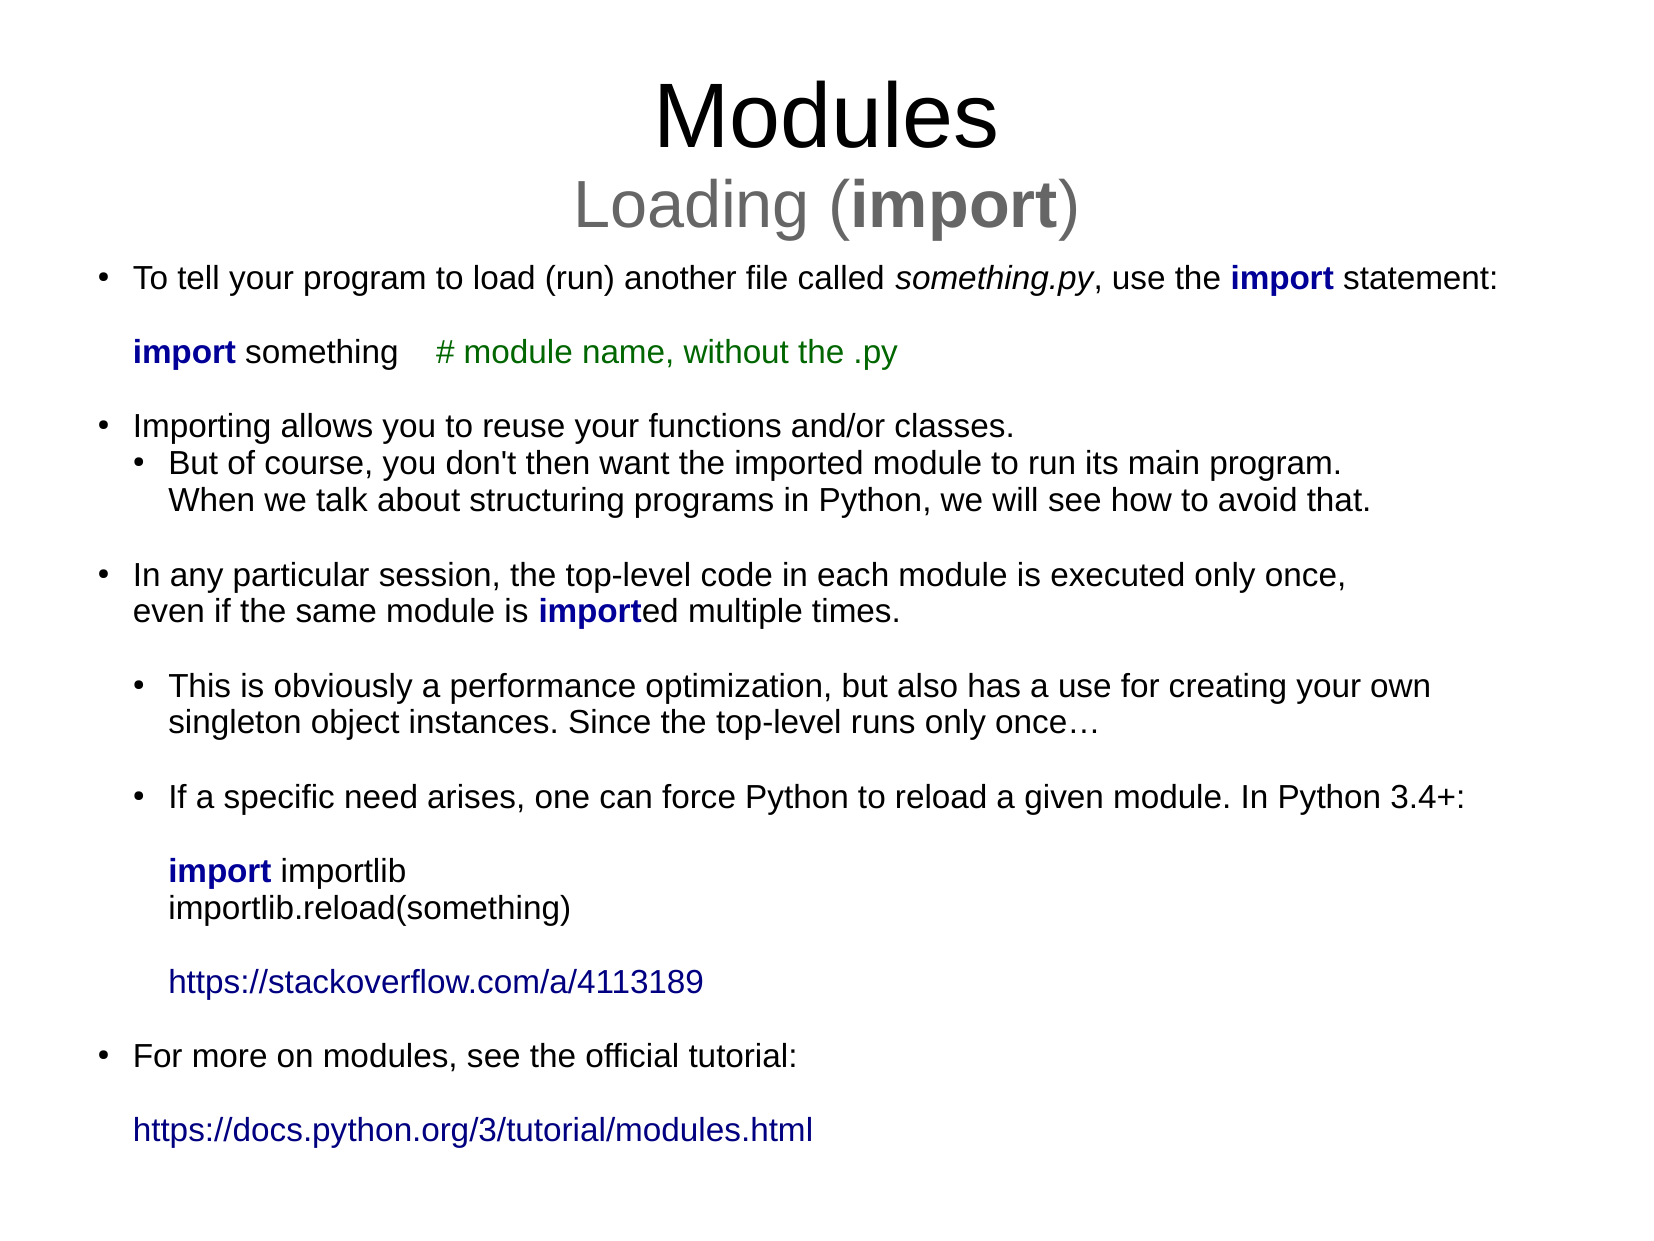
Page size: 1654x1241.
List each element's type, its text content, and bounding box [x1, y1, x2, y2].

text_box To tell your program to load (run) another file called something.py, use the import statement: import something # module name, without the .py Importing allows you to reuse your functions and/or classes. But of course, you don't then want the imported module to run its main program. When we talk about structuring programs in Python, we will see how to avoid that. In any particular session, the top-level code in each module is executed only once, even if the same module is imported multiple times. This is obviously a performance optimization, but also has a use for creating your own singleton object instances. Since the top-level runs only once… If a specific need arises, one can force Python to reload a given module. In Python 3.4+: import importlib importlib.reload(something) https://stackoverflow.com/a/4113189 For more on modules, see the official tutorial: https://docs.python.org/3/tutorial/modules.html [82, 252, 1561, 1168]
title Modules Loading (import) [82, 49, 1571, 257]
